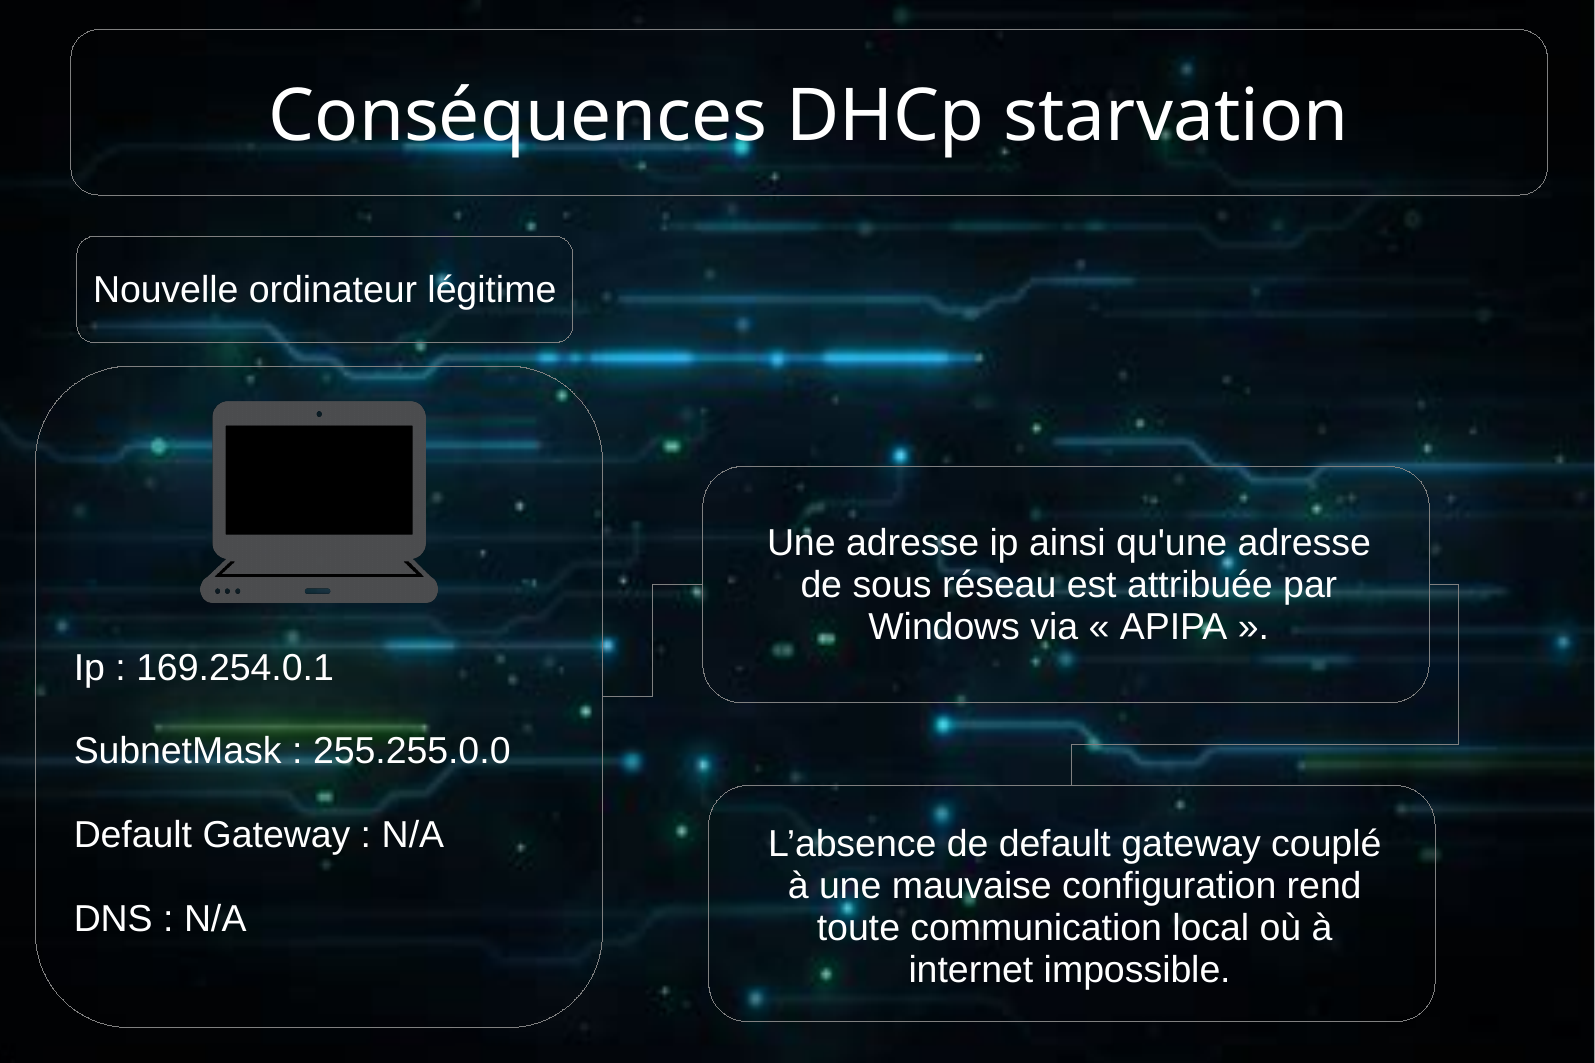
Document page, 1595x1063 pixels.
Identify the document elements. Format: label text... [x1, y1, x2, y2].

text_box Une adresse ip ainsi qu'une adresse de sous réseau est attribuée par Windows via « APIPA ». [732, 513, 1406, 655]
text_box [35, 366, 603, 1028]
text_box Ip : 169.254.0.1 SubnetMask : 255.255.0.0 Default Gateway : N/A DNS : N/A [59, 638, 567, 948]
text_box L’absence de default gateway couplé à une mauvaise configuration rend toute communication local où à internet impossible. [738, 815, 1412, 999]
picture [0, 0, 1595, 1063]
text_box Conséquences DHCp starvation [70, 29, 1548, 196]
text_box Nouvelle ordinateur légitime [76, 236, 573, 343]
